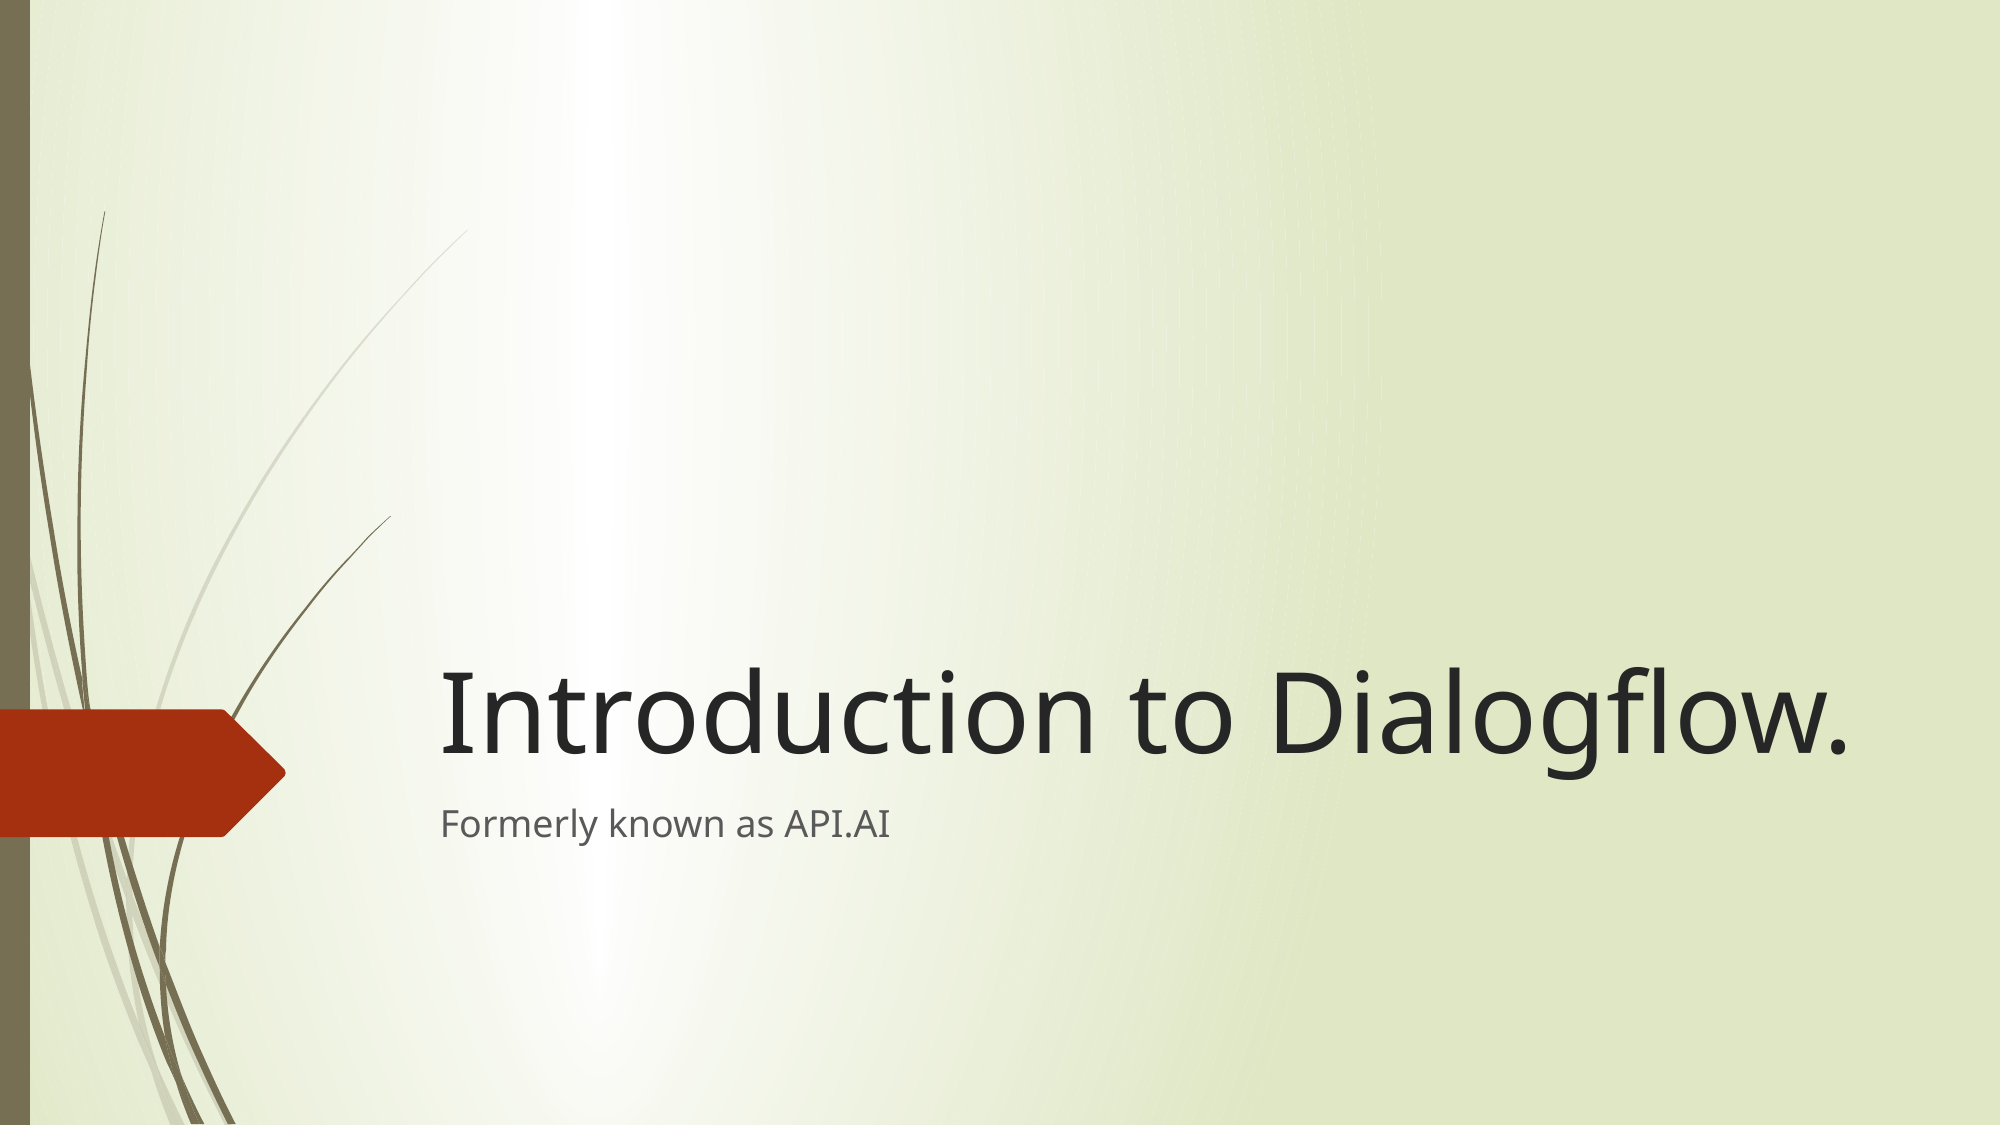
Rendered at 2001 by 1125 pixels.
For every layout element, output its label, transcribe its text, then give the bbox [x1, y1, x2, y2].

subtitle Formerly known as API.AI [424, 792, 1888, 977]
title Introduction to Dialogflow. [424, 412, 1888, 784]
